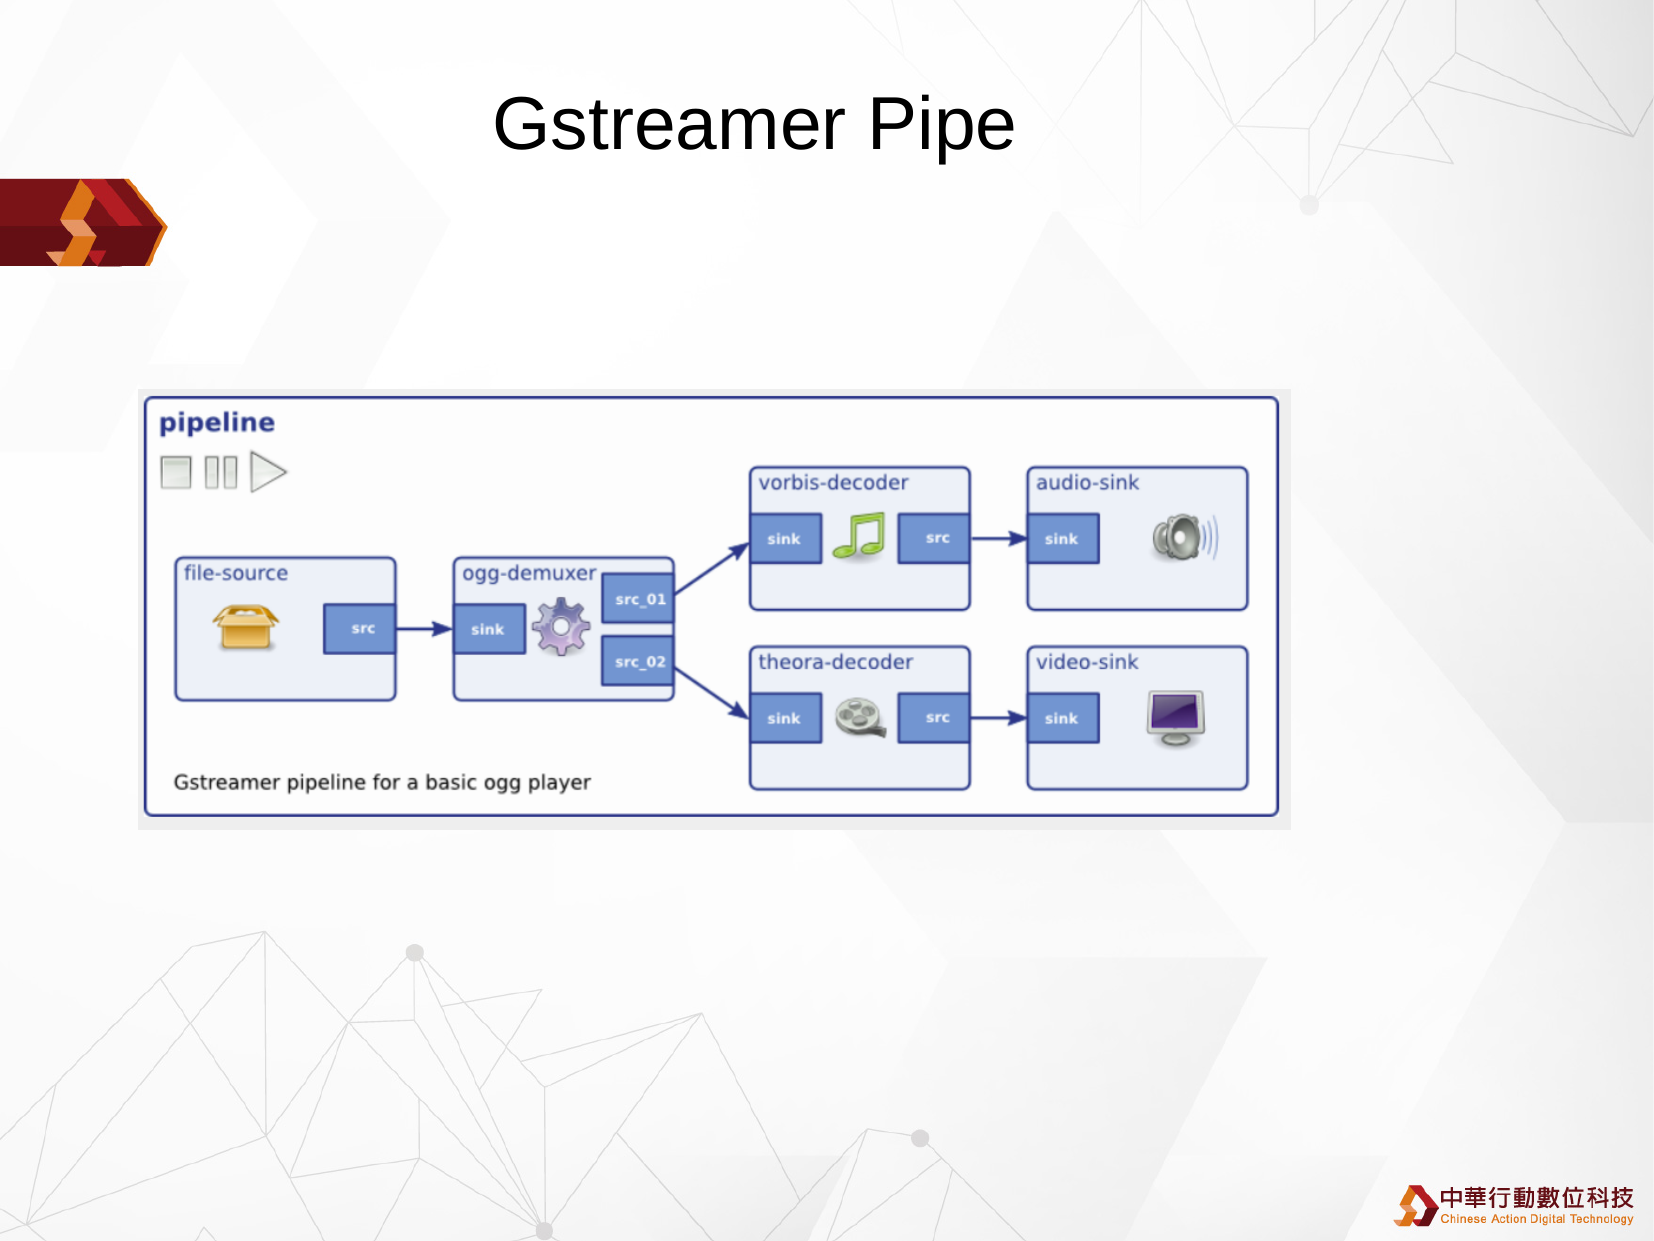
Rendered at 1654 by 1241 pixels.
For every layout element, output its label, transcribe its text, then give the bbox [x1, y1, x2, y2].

title Gstreamer Pipe [492, 39, 1654, 208]
picture [0, 0, 1654, 1241]
